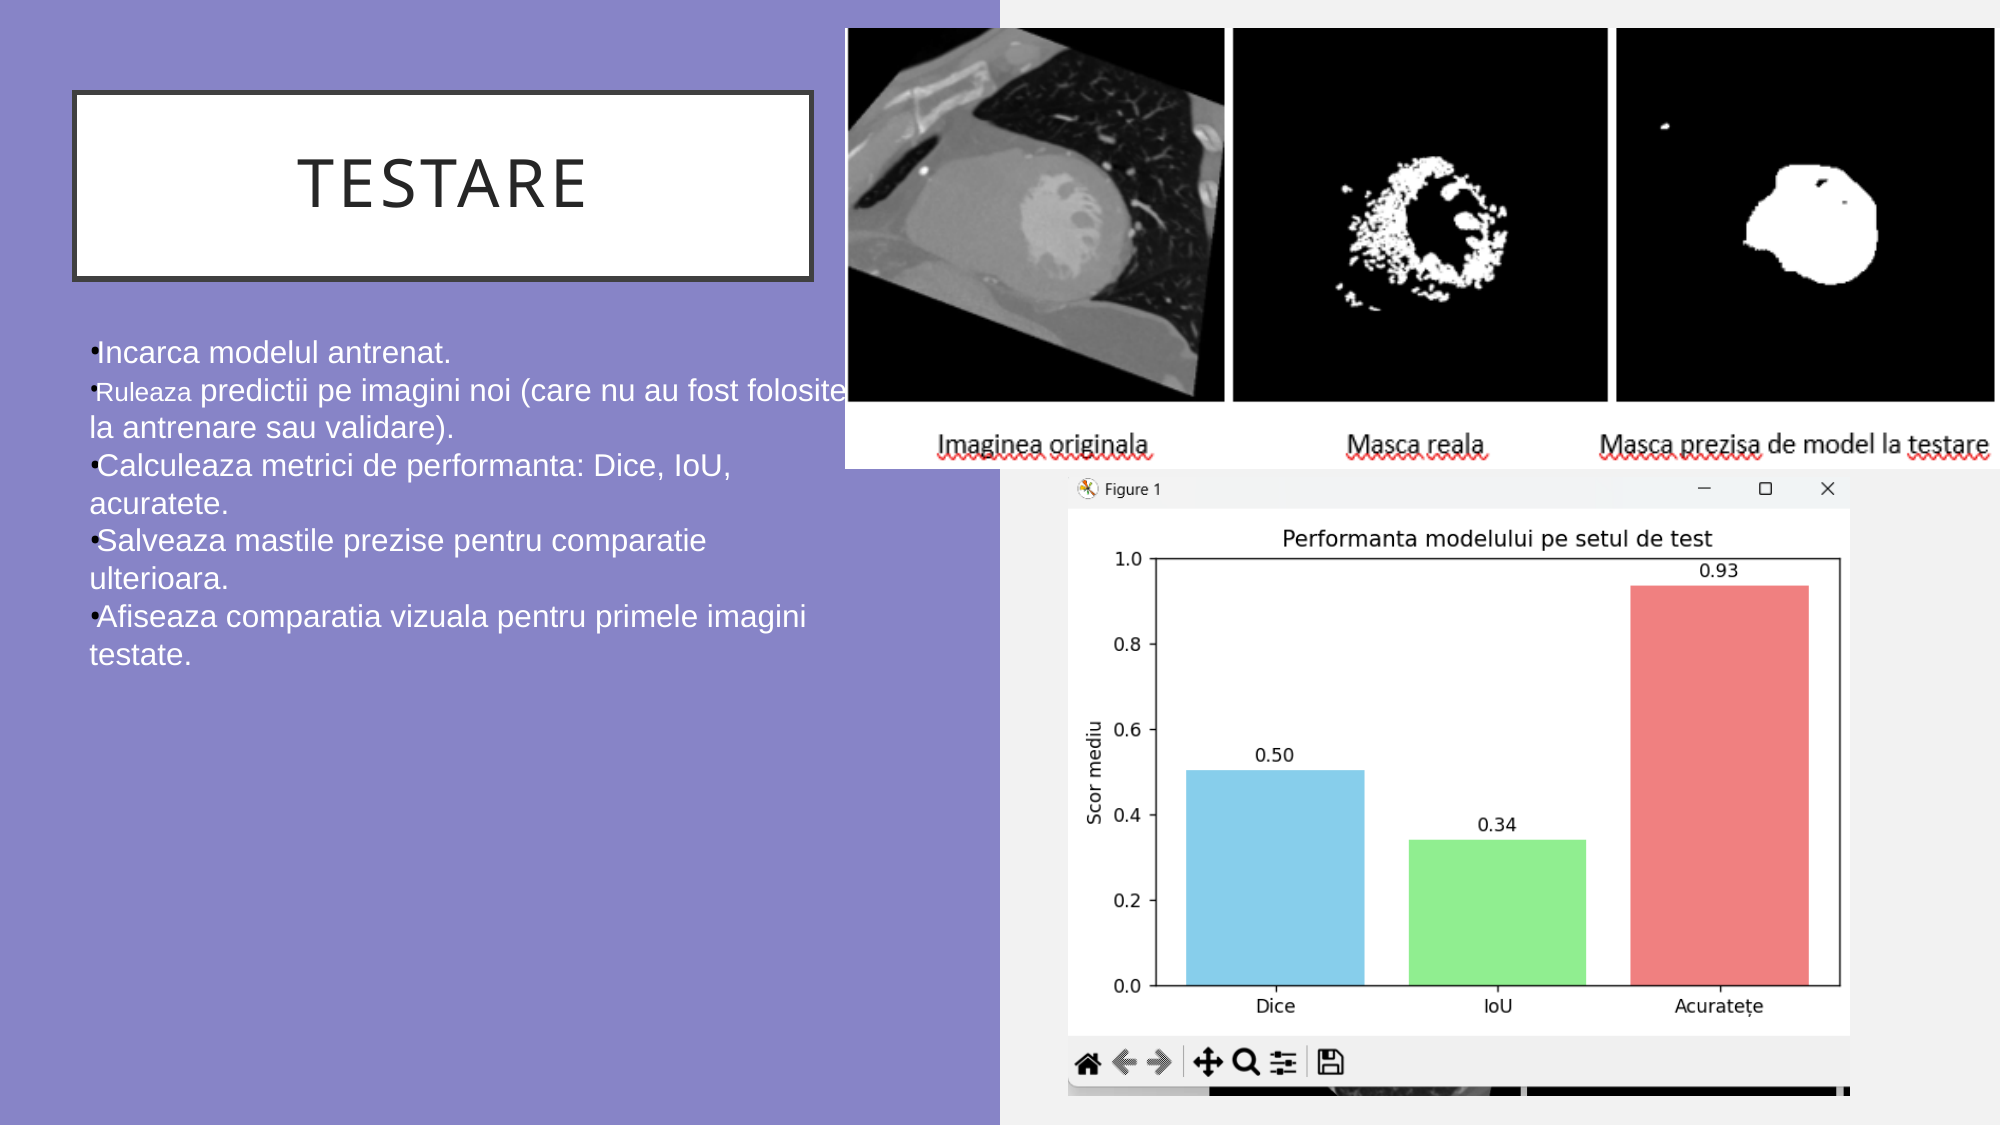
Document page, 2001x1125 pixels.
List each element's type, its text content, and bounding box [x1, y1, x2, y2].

title Testare [74, 92, 812, 280]
picture [1068, 477, 1850, 1096]
list Incarca modelul antrenat. Ruleaza predictii pe imagini noi (care nu au fost folosite la antrenare sau validare). Calculeaza metrici de performanta: Dice, IoU, acuratete. Salveaza mastile prezise pentru comparatie ulterioara. Afiseaza comparatia vizuala pentru primele imagini testate. [74, 324, 863, 685]
picture [845, 29, 2000, 469]
